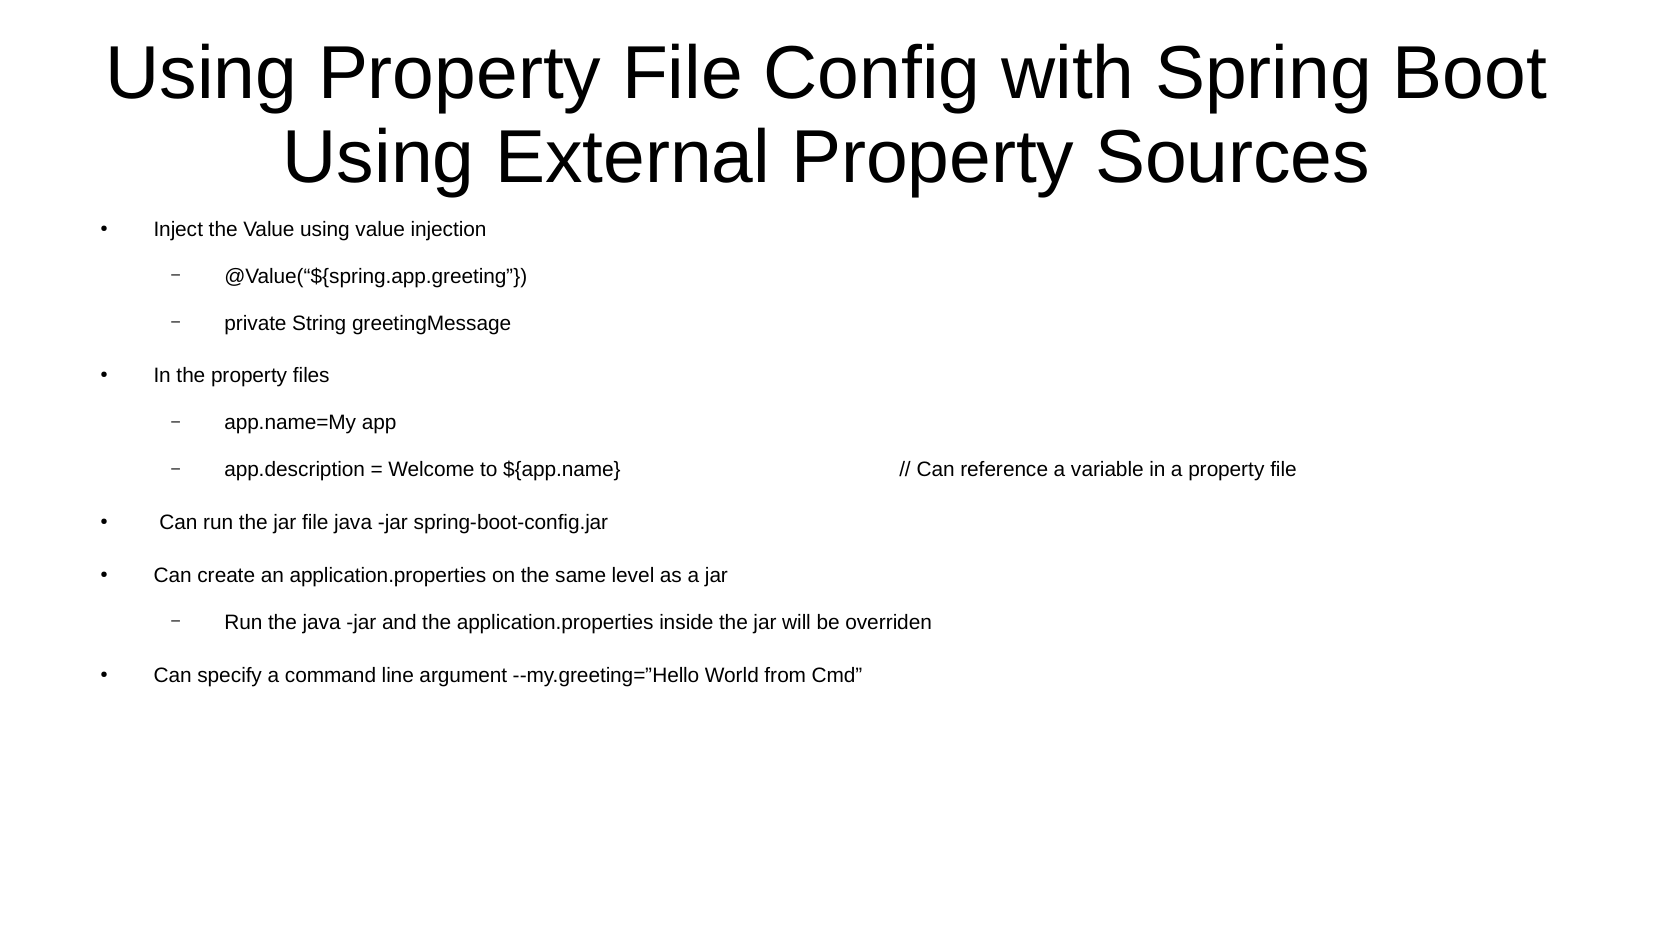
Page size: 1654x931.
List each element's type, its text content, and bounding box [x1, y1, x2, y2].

title Using Property File Config with Spring Boot Using External Property Sources [82, 30, 1571, 199]
list Inject the Value using value injection @Value(“${spring.app.greeting”}) private String greetingMessage In the property files app.name=My app app.description = Welcome to ${app.name} // Can reference a variable in a property file Can run the jar file java -jar spring-boot-config.jar Can create an application.properties on the same level as a jar Run the java -jar and the application.properties inside the jar will be overriden Can specify a command line argument --my.greeting=”Hello World from Cmd” [82, 217, 1636, 901]
